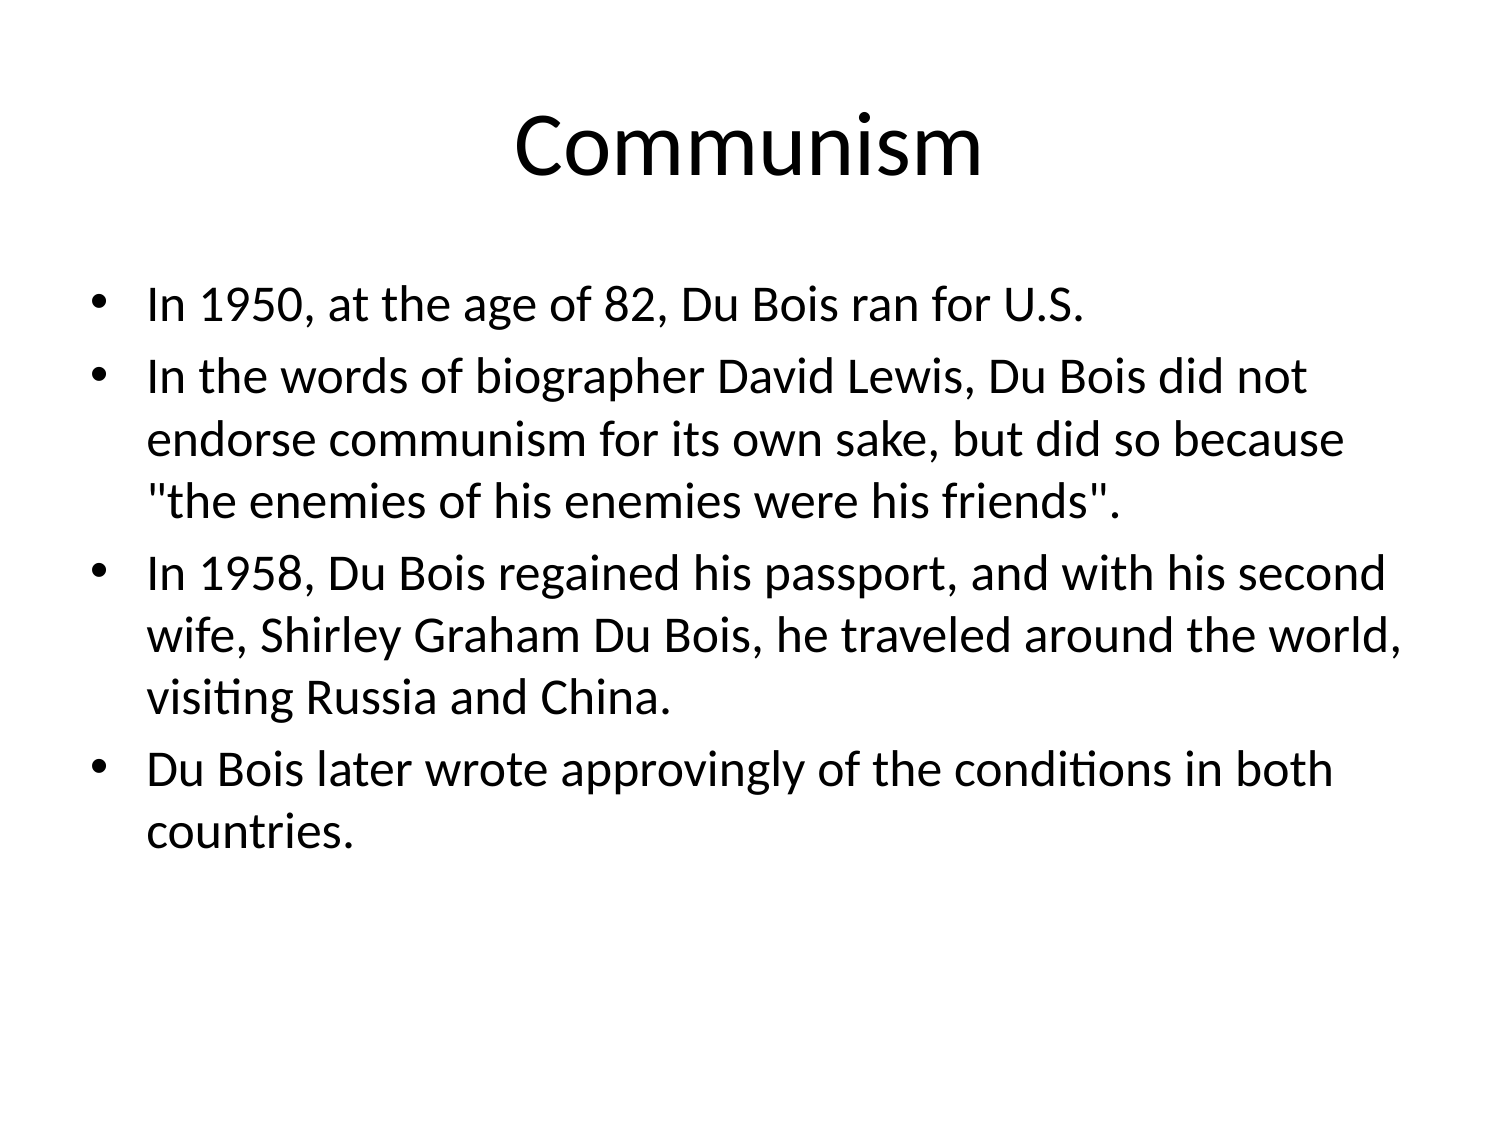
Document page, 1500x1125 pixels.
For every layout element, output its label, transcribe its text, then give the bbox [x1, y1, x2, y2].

title Communism [75, 45, 1425, 233]
list In 1950, at the age of 82, Du Bois ran for U.S. In the words of biographer David Lewis, Du Bois did not endorse communism for its own sake, but did so because "the enemies of his enemies were his friends". In 1958, Du Bois regained his passport, and with his second wife, Shirley Graham Du Bois, he traveled around the world, visiting Russia and China. Du Bois later wrote approvingly of the conditions in both countries. [75, 262, 1425, 1005]
